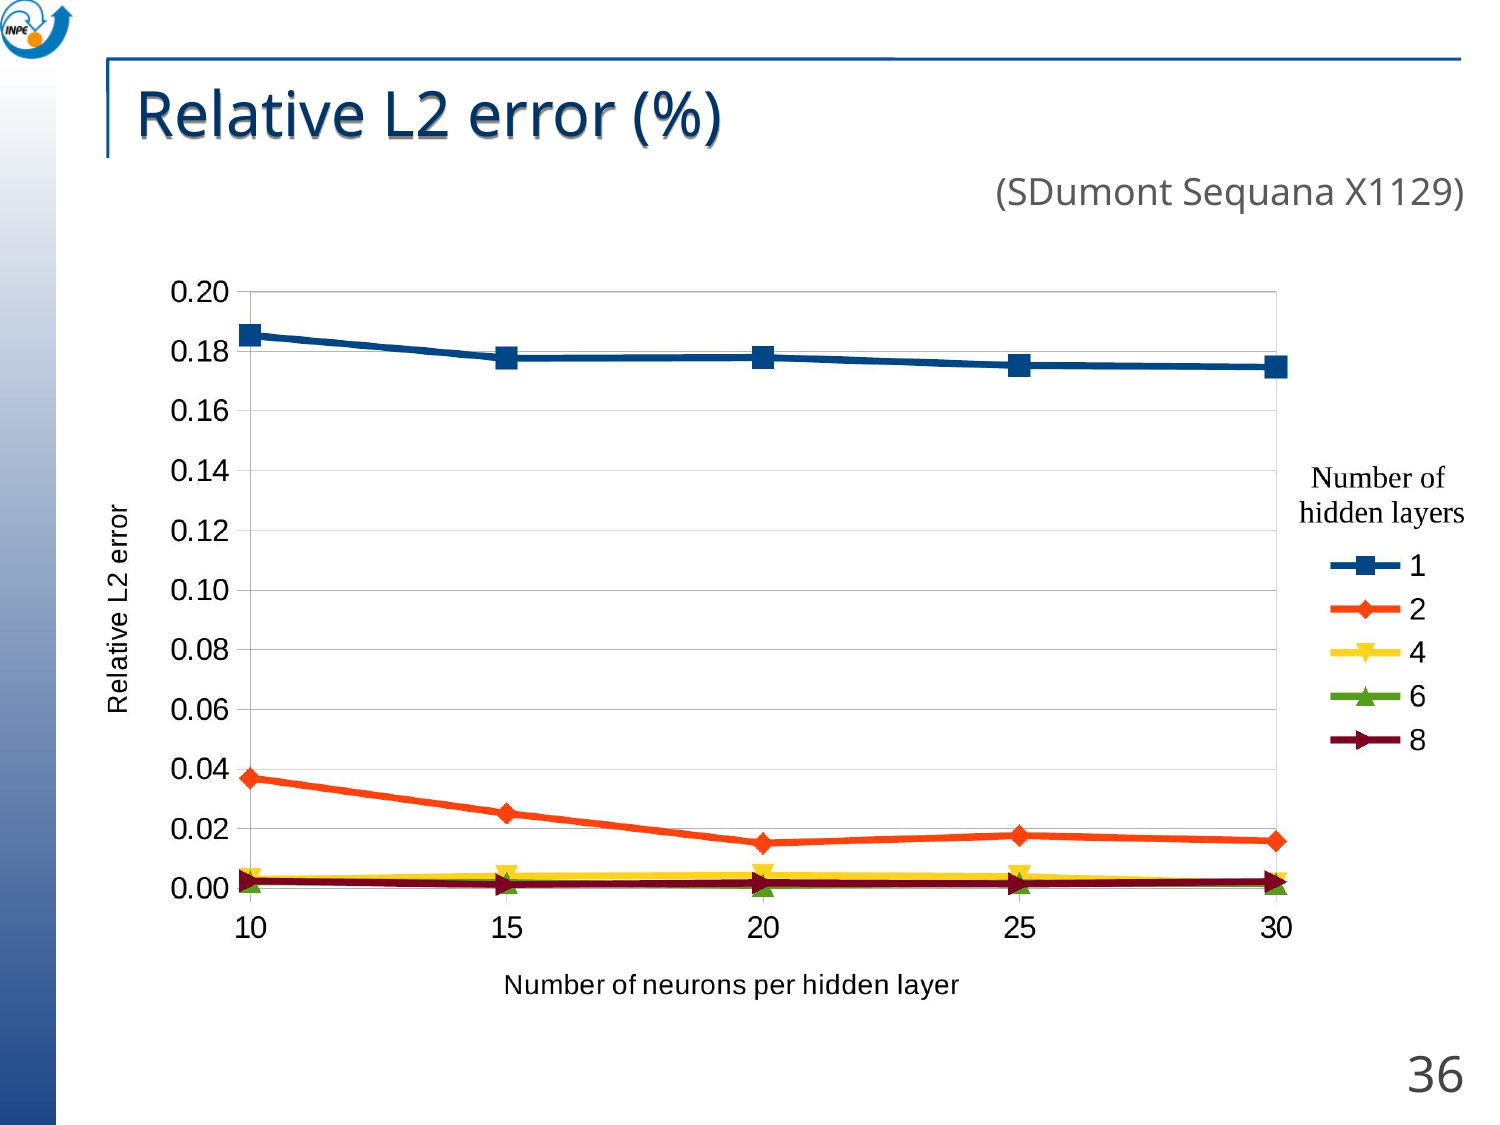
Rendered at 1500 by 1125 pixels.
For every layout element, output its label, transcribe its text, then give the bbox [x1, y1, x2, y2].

picture [0, 0, 73, 59]
picture [106, 278, 1465, 1002]
text_box (SDumont Sequana X1129) [895, 153, 1480, 229]
title Relative L2 error (%) [106, 59, 1465, 181]
slide_number 1 [1389, 1033, 1480, 1120]
